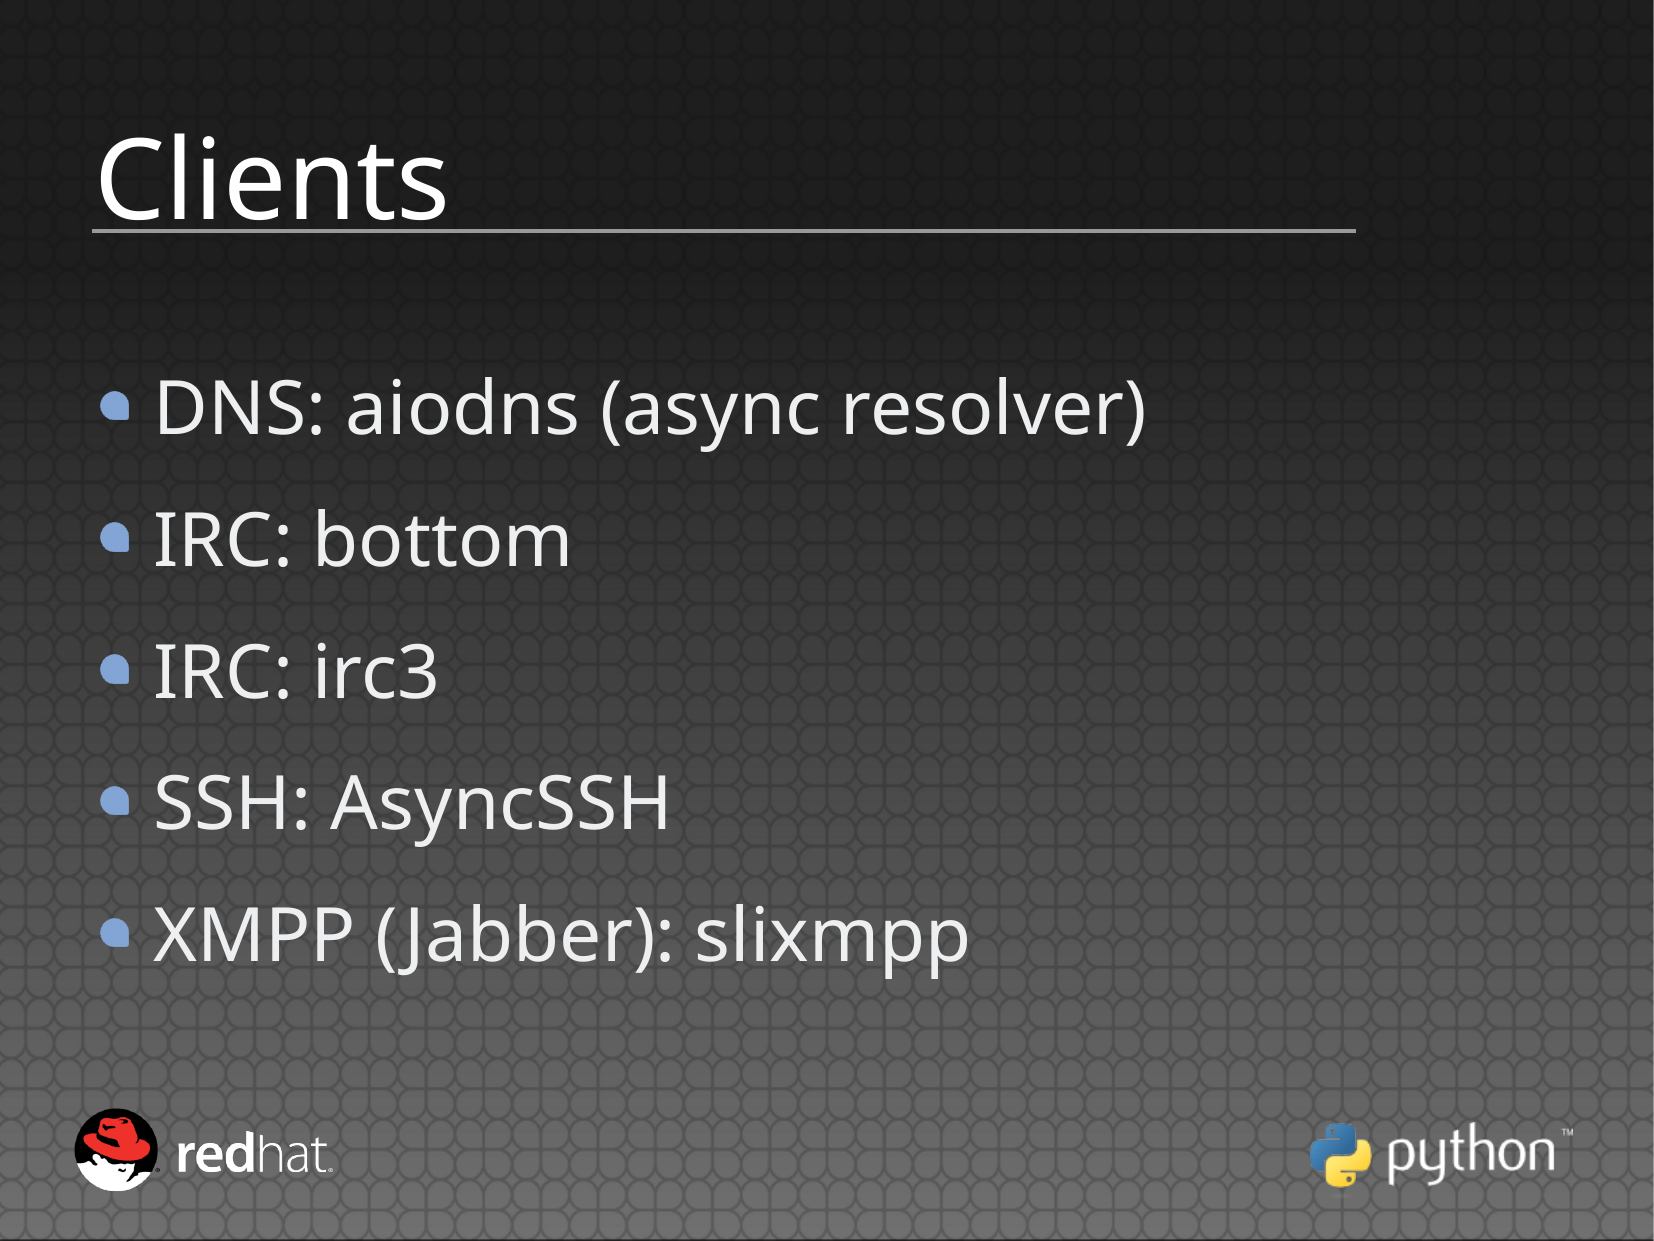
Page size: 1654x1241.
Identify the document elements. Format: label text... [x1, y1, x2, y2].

title Clients [94, 100, 1426, 251]
list DNS: aiodns (async resolver) IRC: bottom IRC: irc3 SSH: AsyncSSH XMPP (Jabber): slixmpp [82, 354, 1571, 1094]
picture [0, 0, 1654, 1241]
